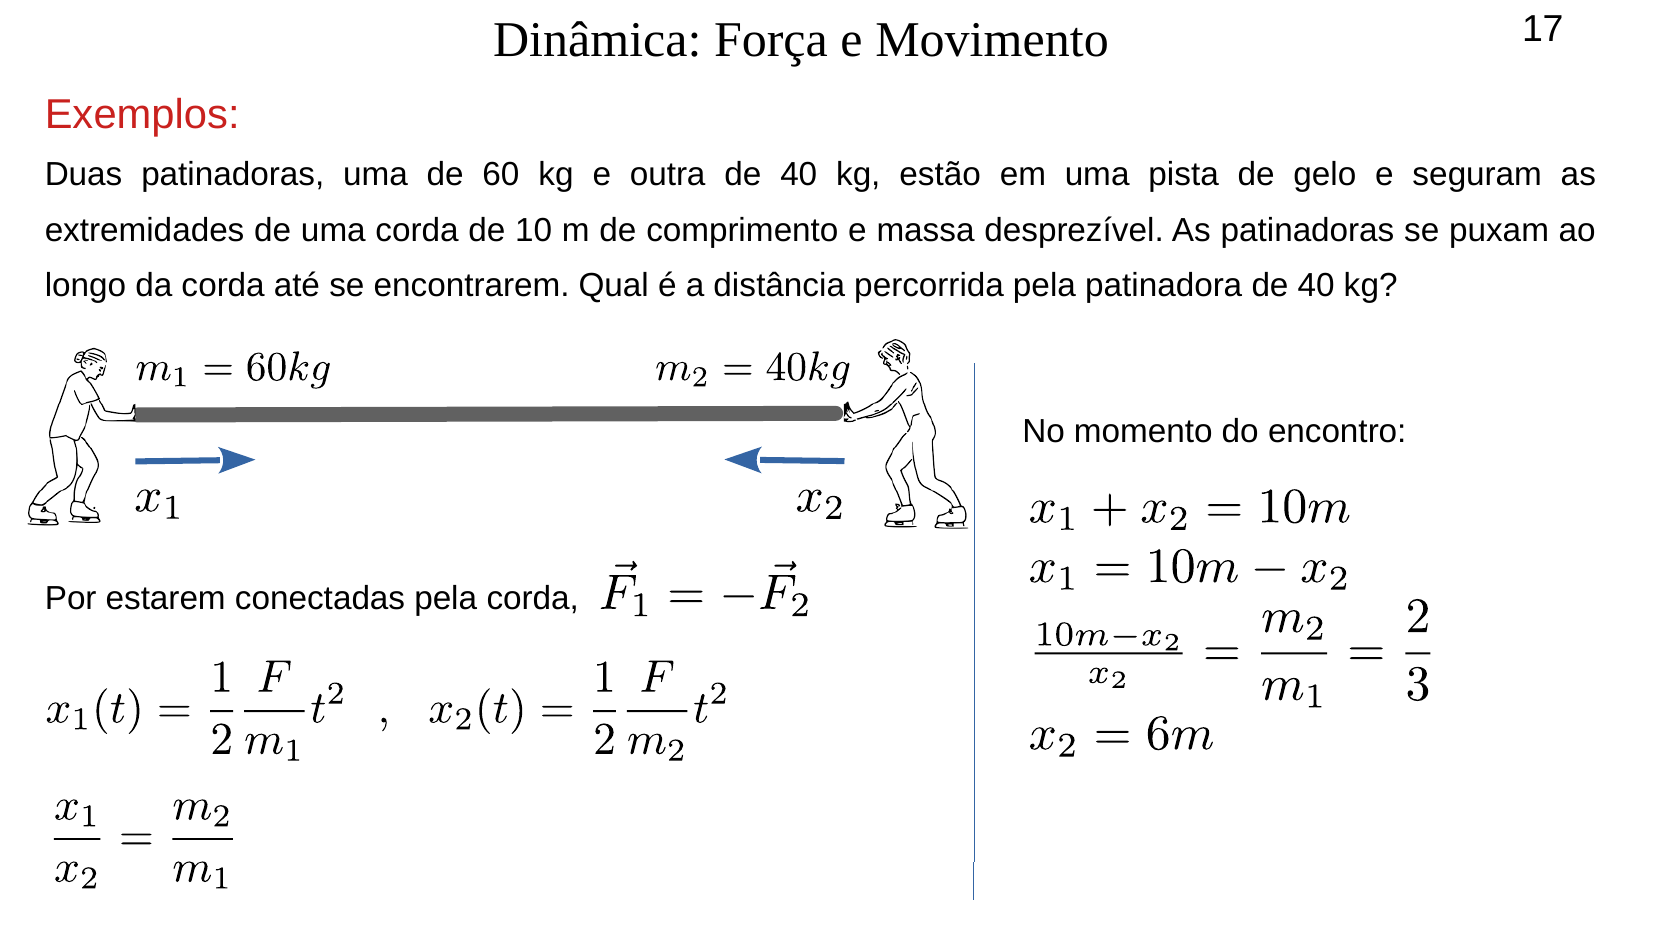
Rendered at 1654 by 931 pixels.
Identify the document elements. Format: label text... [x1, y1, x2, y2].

picture [27, 339, 330, 534]
text_box Exemplos: Duas patinadoras, uma de 60 kg e outra de 40 kg, estão em uma pista de gelo e seguram as extremidades de uma corda de 10 m de comprimento e massa desprezível. As patinadoras se puxam ao longo da corda até se encontrarem. Qual é a distância percorrida pela patinadora de 40 kg? Por estarem conectadas pela corda, [30, 83, 1624, 624]
picture [596, 558, 810, 619]
text_box Dinâmica: Força e Movimento [478, 0, 1149, 82]
picture [52, 797, 235, 891]
picture [1028, 489, 1431, 757]
picture [655, 339, 971, 534]
text_box No momento do encontro: [1022, 393, 1613, 450]
text_box 12 [1507, 0, 1654, 71]
picture [43, 658, 728, 763]
